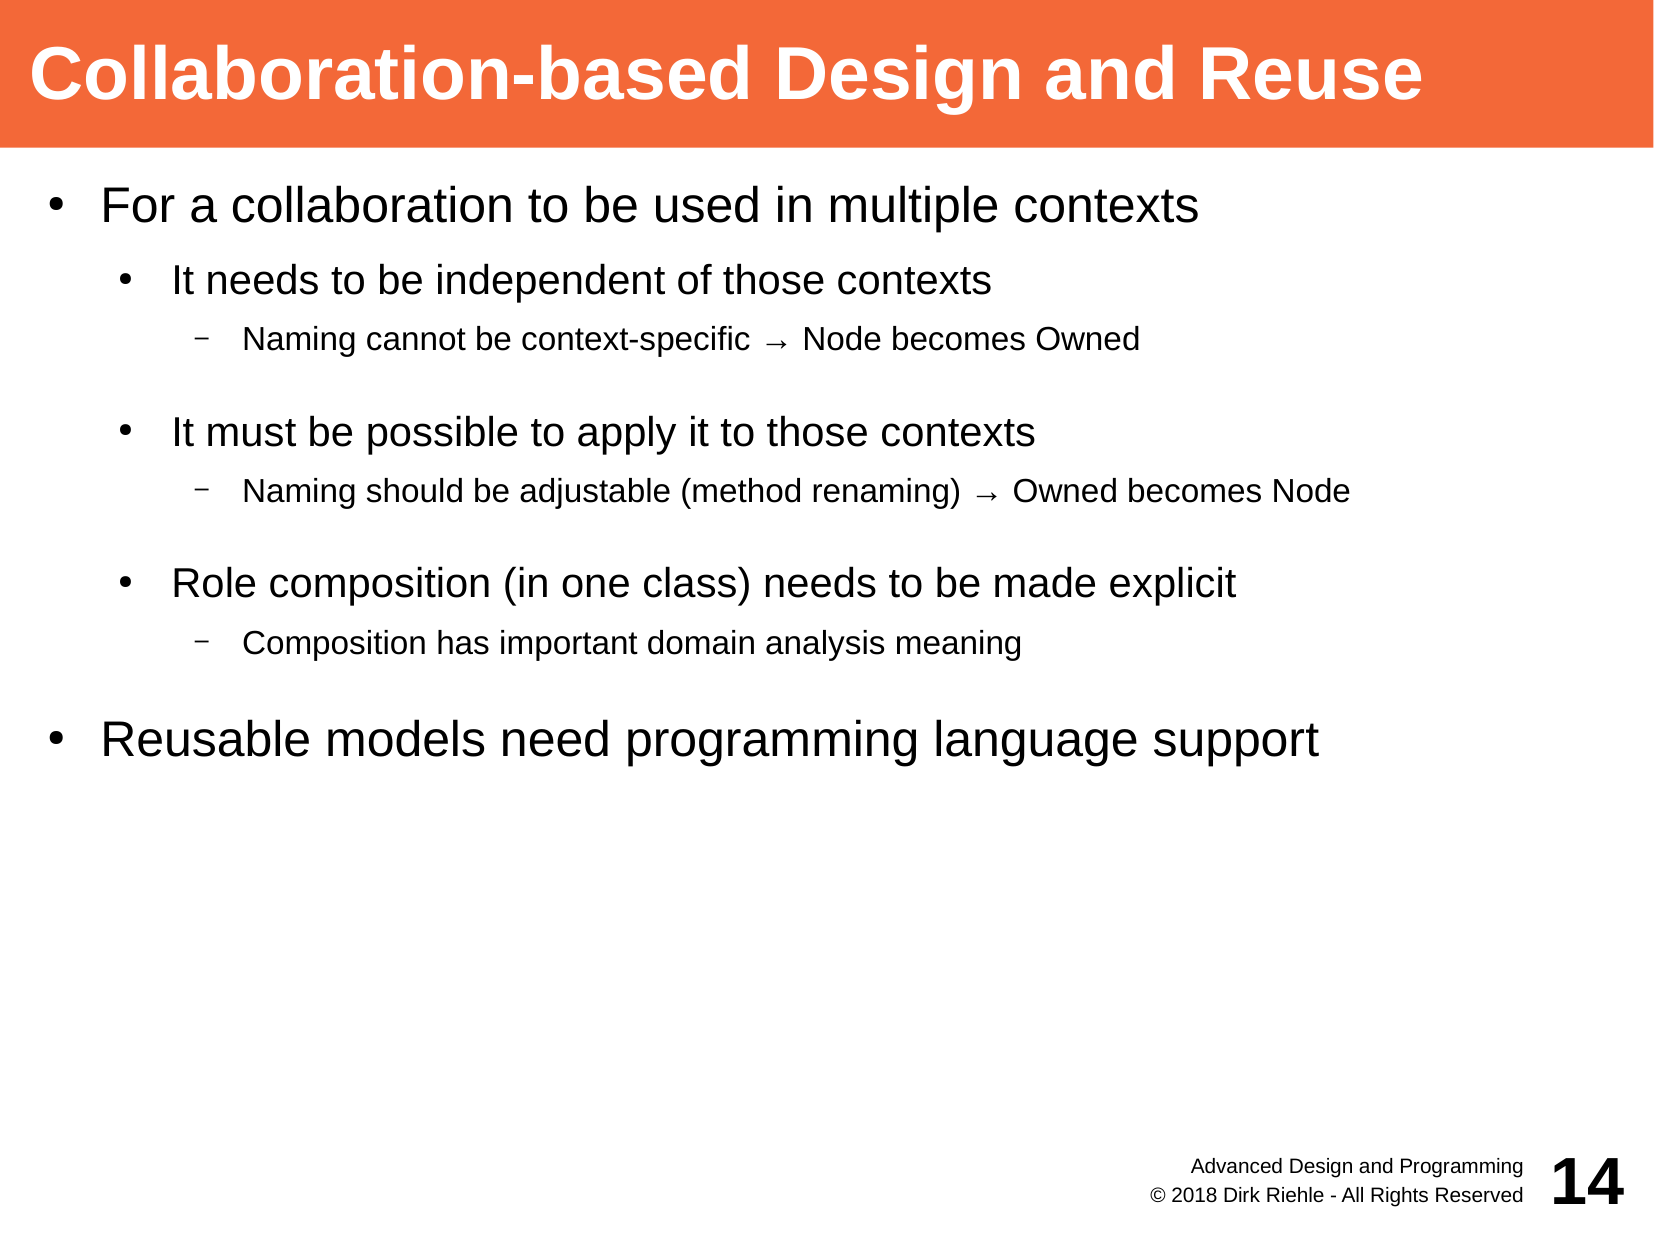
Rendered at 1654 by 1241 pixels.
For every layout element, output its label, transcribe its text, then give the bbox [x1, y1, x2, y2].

list For a collaboration to be used in multiple contexts It needs to be independent of those contexts Naming cannot be context-specific → Node becomes Owned It must be possible to apply it to those contexts Naming should be adjustable (method renaming) → Owned becomes Node Role composition (in one class) needs to be made explicit Composition has important domain analysis meaning Reusable models need programming language support [29, 177, 1625, 1063]
title Collaboration-based Design and Reuse [0, 0, 1654, 148]
